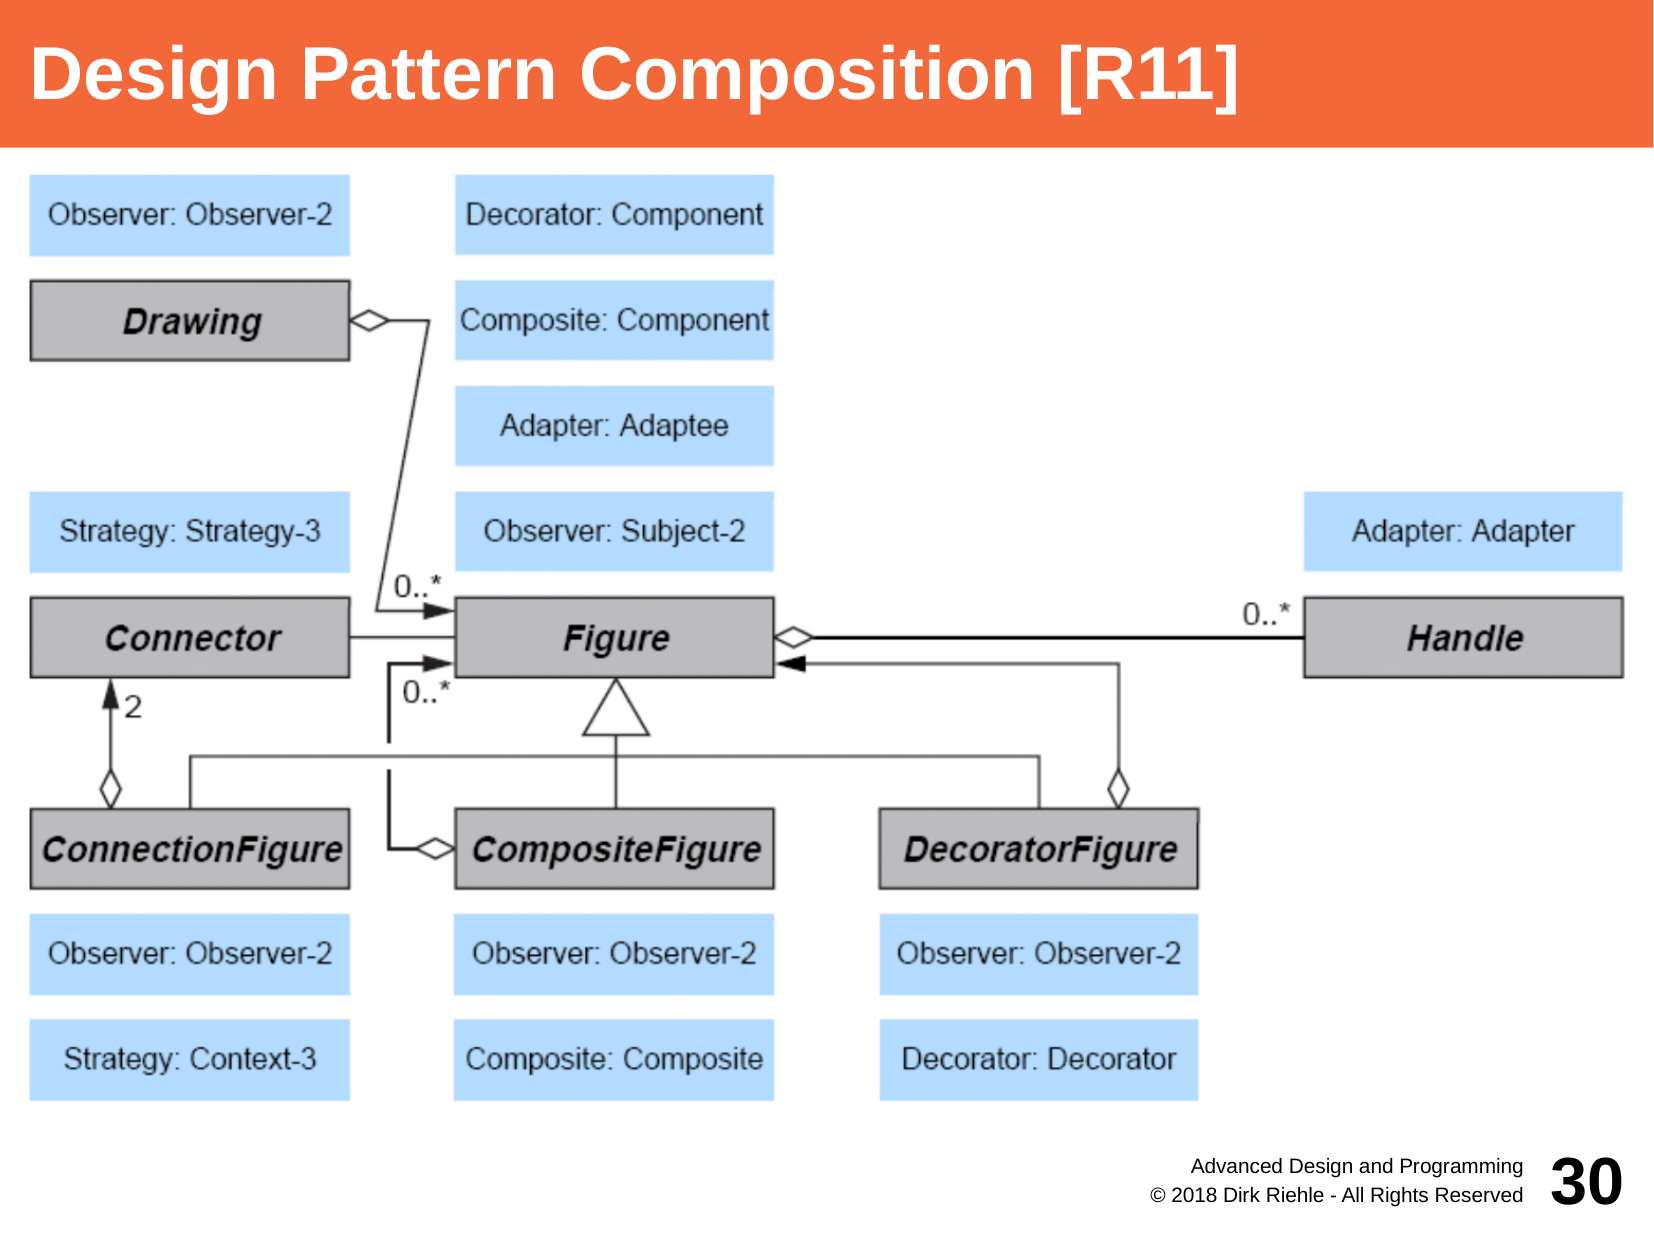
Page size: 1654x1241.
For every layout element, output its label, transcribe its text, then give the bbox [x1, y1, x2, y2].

picture [29, 174, 1625, 1102]
title Design Pattern Composition [R11] [0, 0, 1654, 148]
